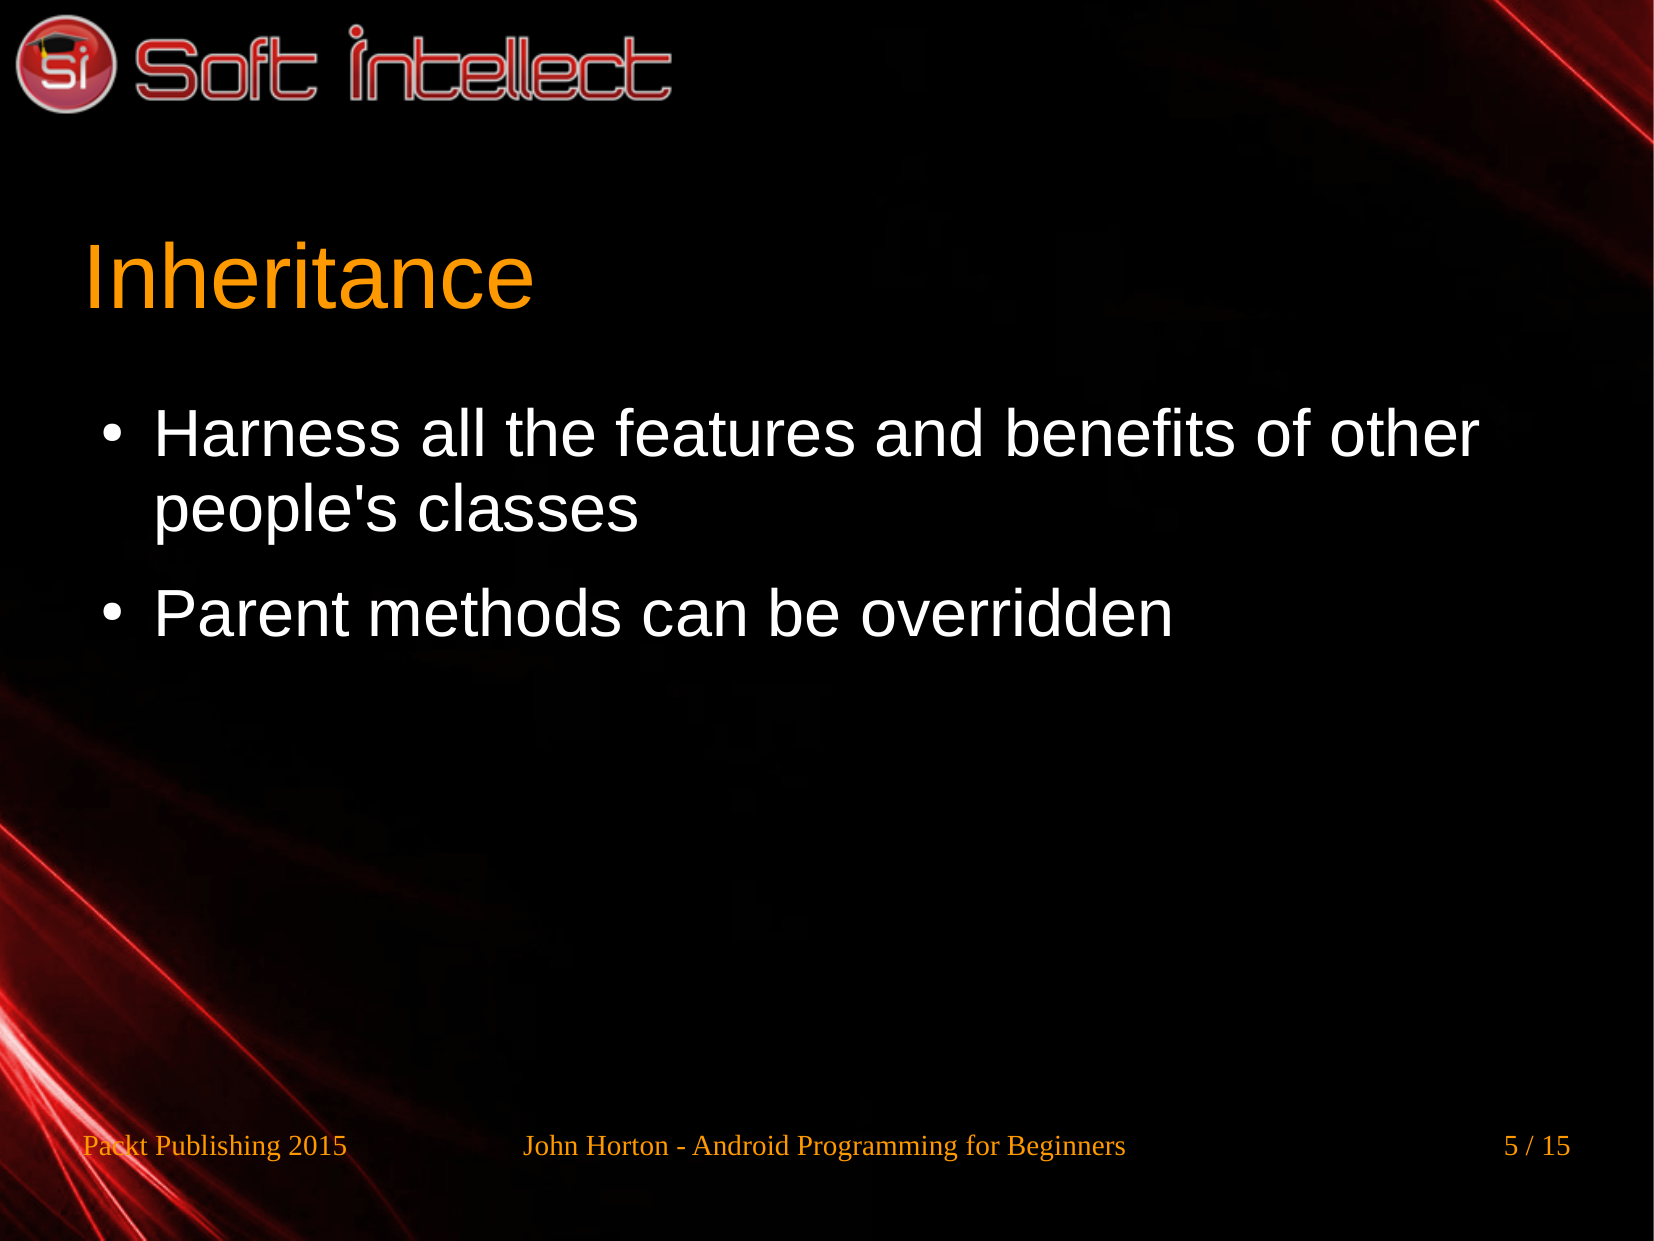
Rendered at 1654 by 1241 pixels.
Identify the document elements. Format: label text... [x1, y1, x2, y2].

title Inheritance [82, 173, 1571, 381]
picture [0, 0, 1654, 1241]
list Harness all the features and benefits of other people's classes Parent methods can be overridden [82, 396, 1571, 1116]
